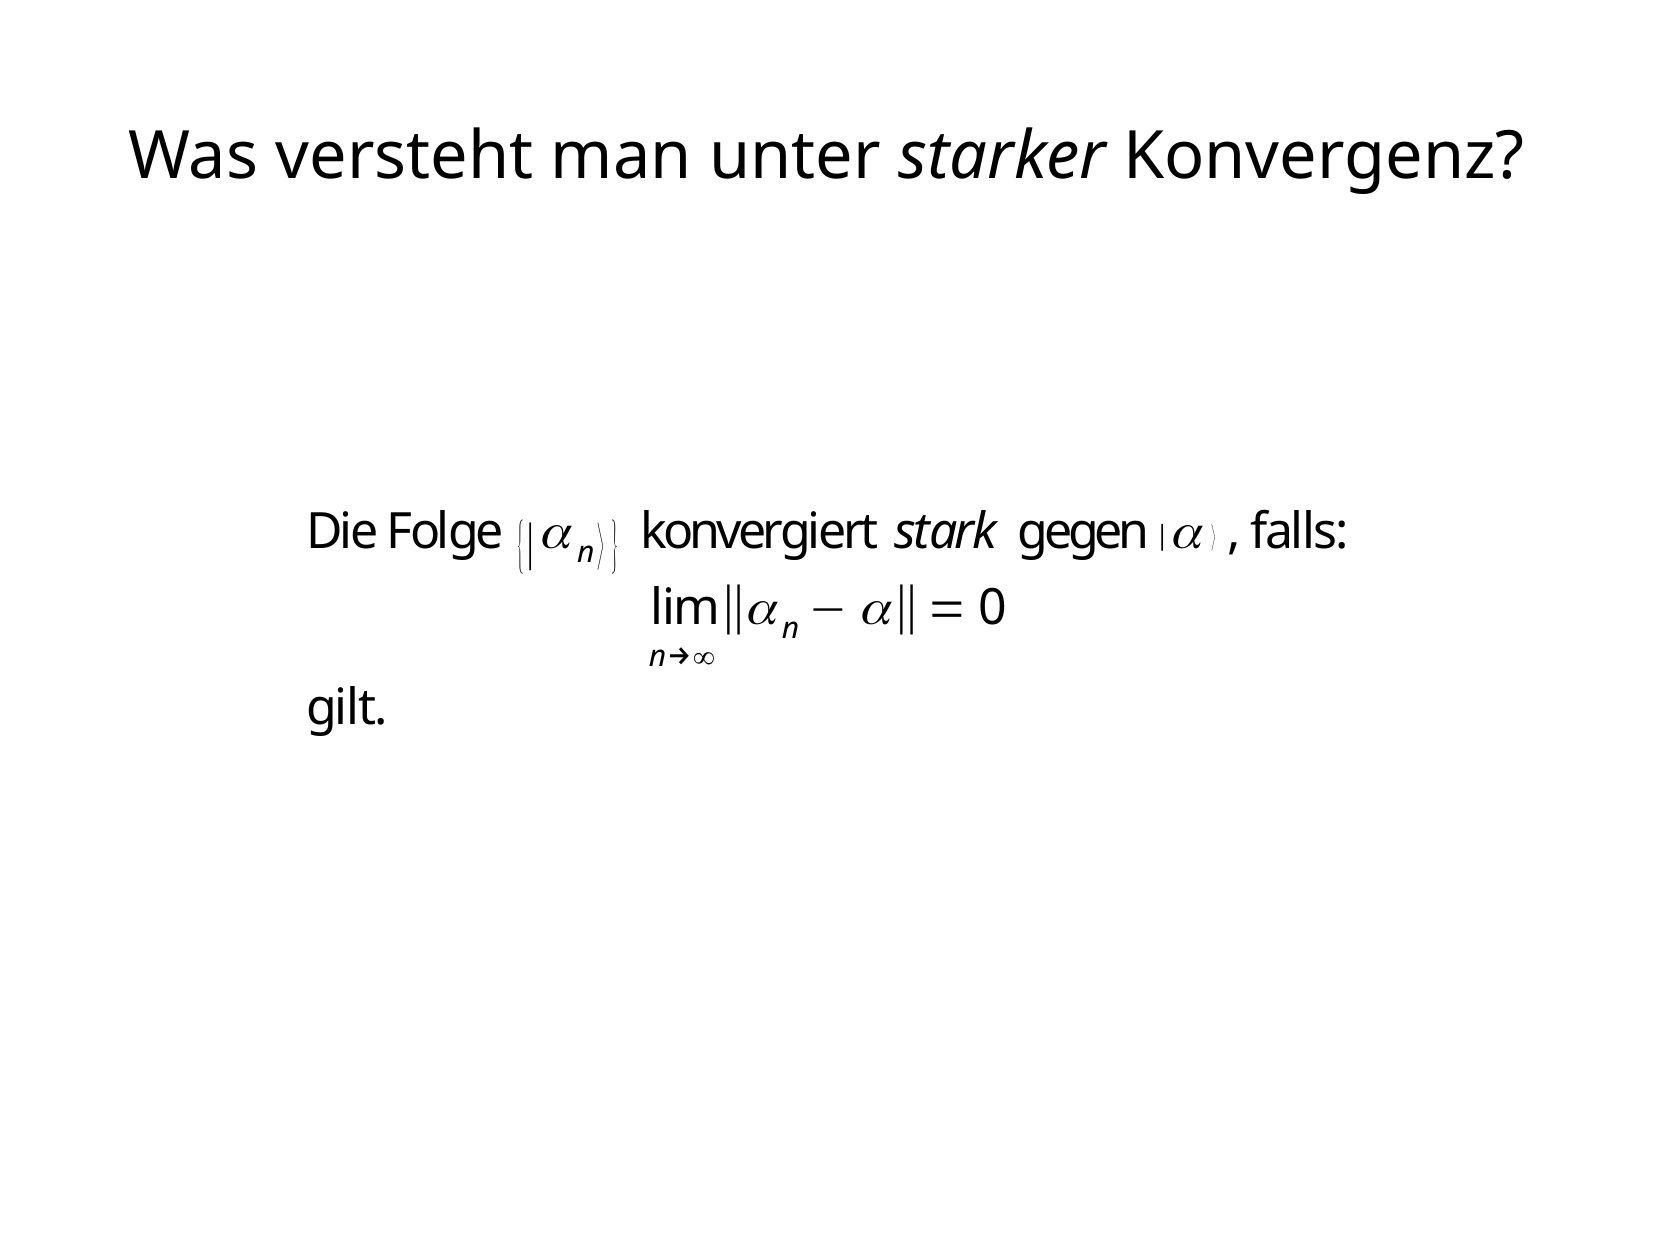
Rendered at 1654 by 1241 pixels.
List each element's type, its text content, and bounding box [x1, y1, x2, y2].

title Was versteht man unter starker Konvergenz? [82, 49, 1571, 257]
chart [300, 501, 1353, 739]
